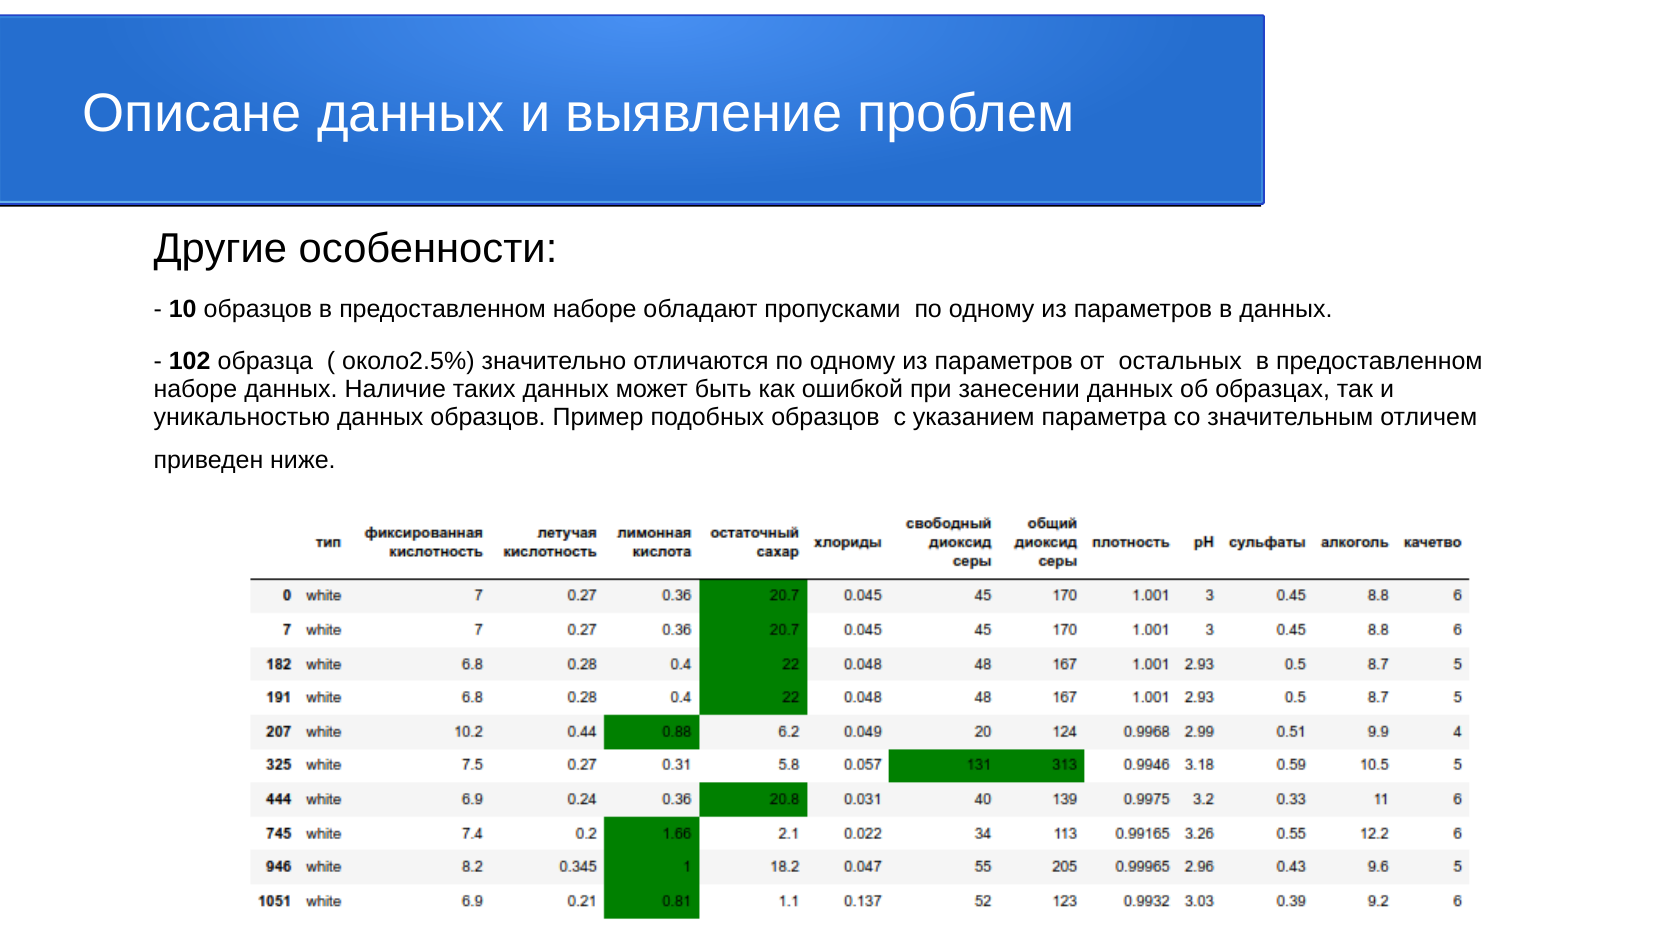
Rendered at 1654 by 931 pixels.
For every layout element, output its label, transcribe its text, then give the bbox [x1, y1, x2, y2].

title Описане данных и выявление проблем [82, 35, 1235, 189]
list Другие особенности: - 10 образцов в предоставленном наборе обладают пропусками по одному из параметров в данных. - 102 образца ( около2.5%) значительно отличаются по одному из параметров от остальных в предоставленном наборе данных. Наличие таких данных может быть как ошибкой при занесении данных об образцах, так и уникальностью данных образцов. Пример подобных образцов с указанием параметра со значительным отличем приведен ниже. [82, 224, 1571, 764]
picture [246, 494, 1471, 930]
